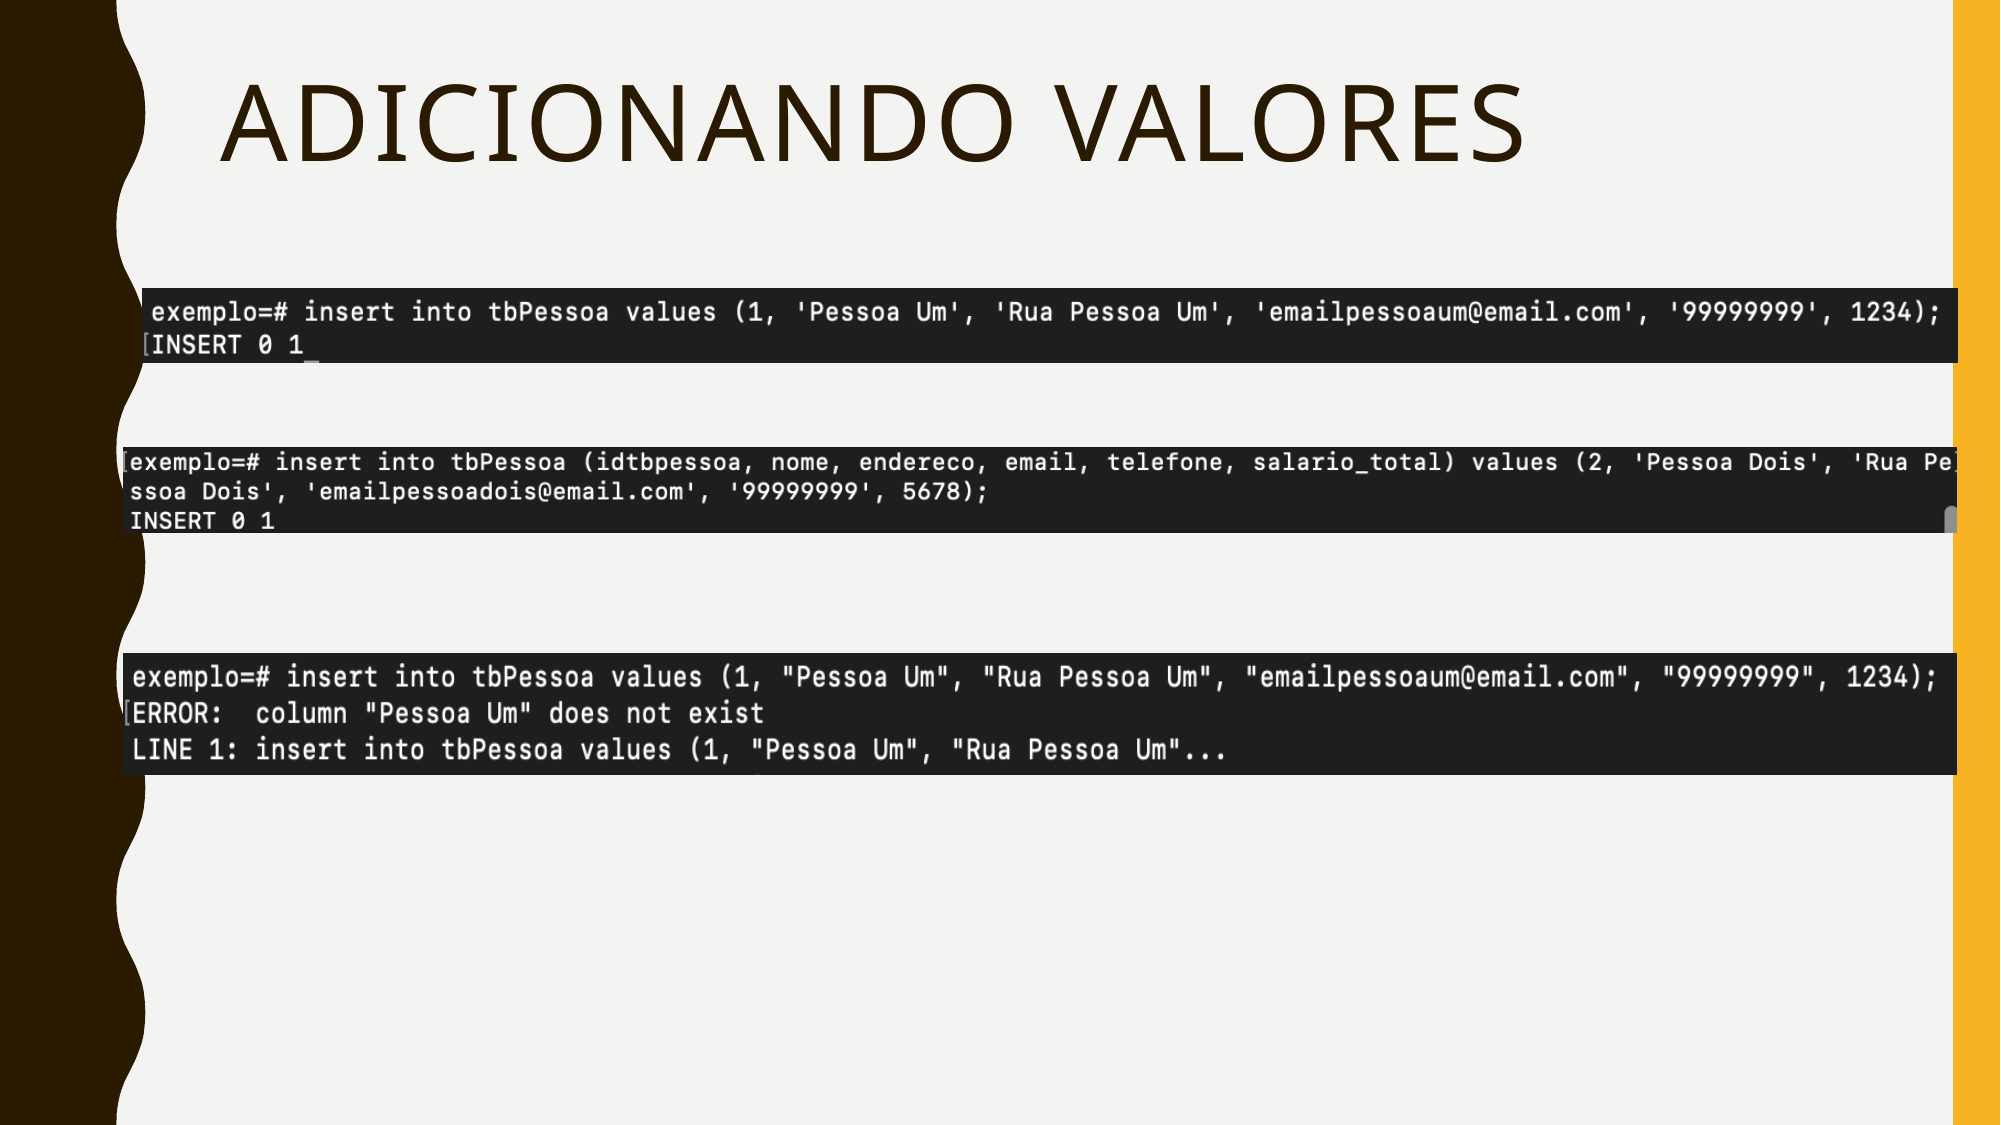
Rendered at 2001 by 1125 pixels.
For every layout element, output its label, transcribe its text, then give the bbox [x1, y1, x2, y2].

picture [142, 288, 1958, 363]
picture [123, 447, 1957, 533]
title Adicionando valores [205, 62, 1876, 288]
picture [123, 653, 1957, 775]
